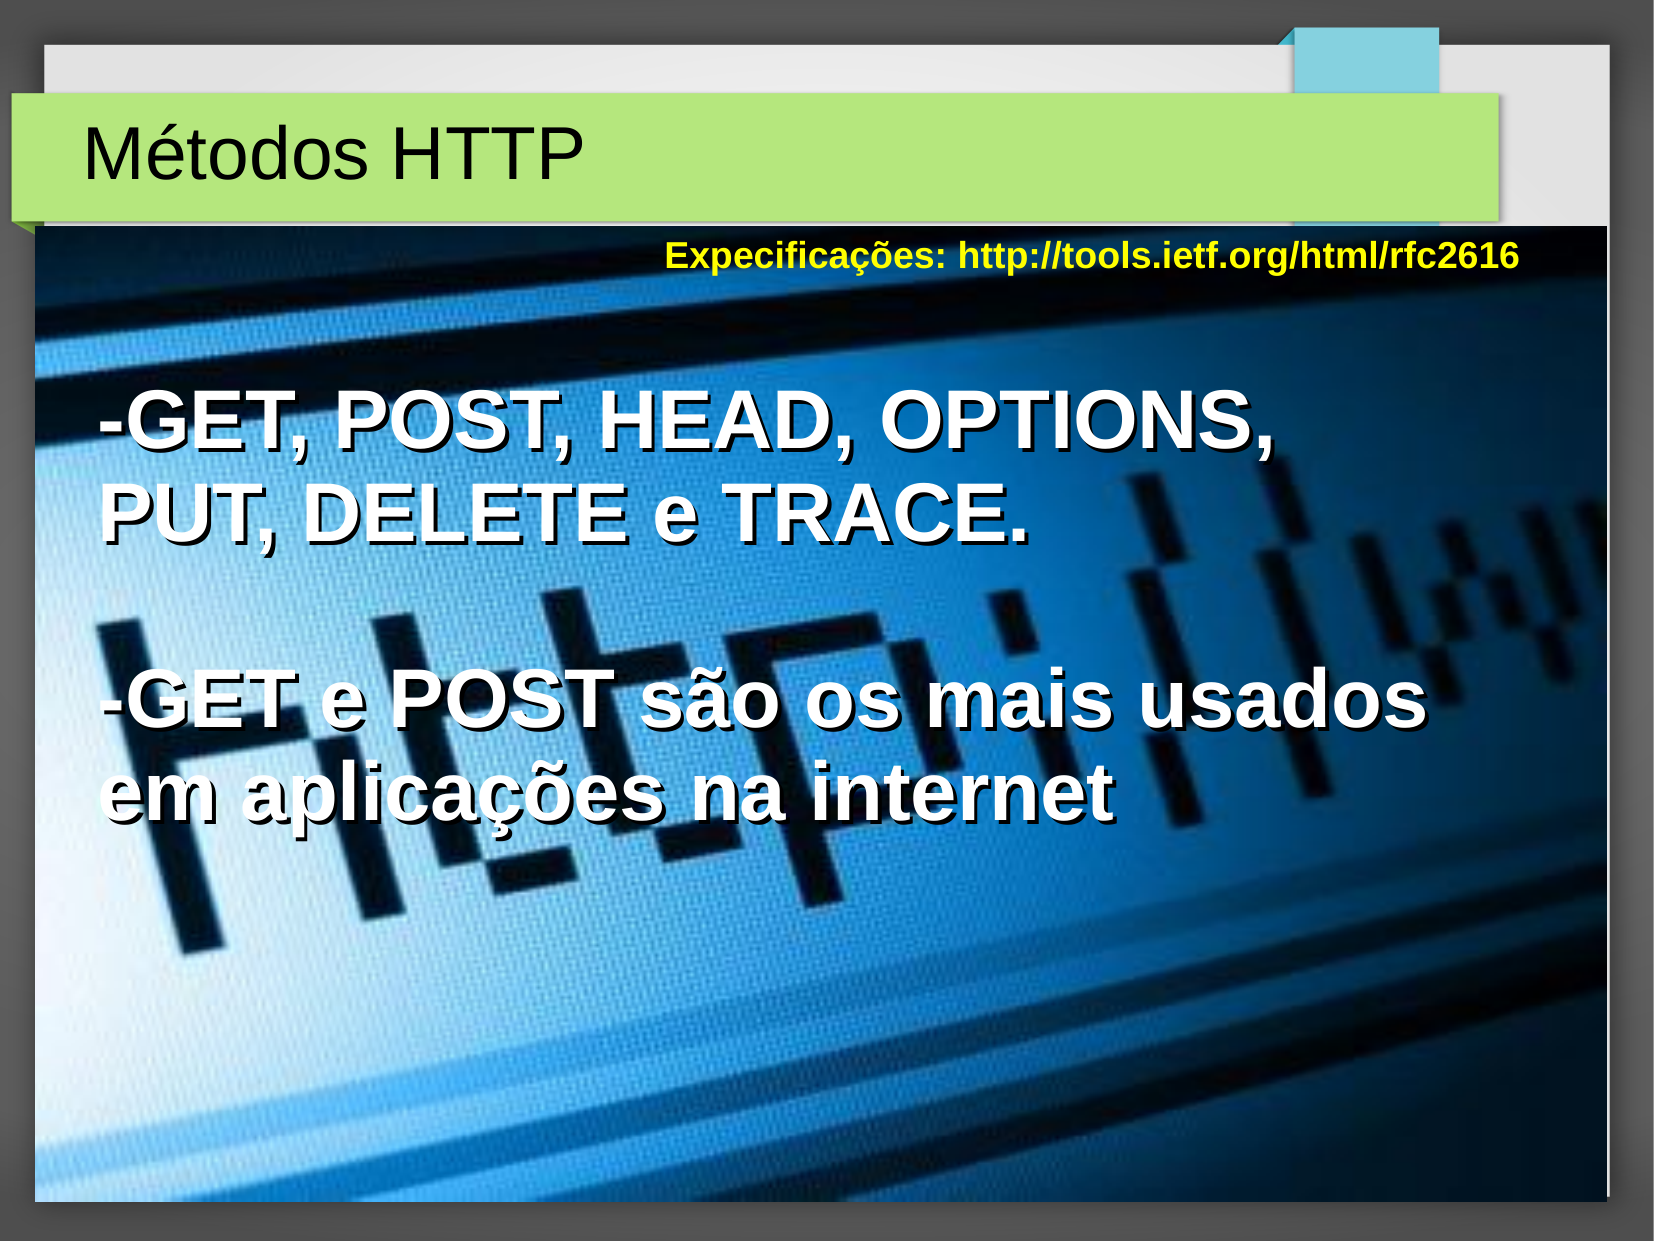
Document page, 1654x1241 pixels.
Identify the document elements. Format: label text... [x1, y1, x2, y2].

text_box -GET, POST, HEAD, OPTIONS, PUT, DELETE e TRACE. -GET e POST são os mais usados em aplicações na internet [82, 366, 1465, 1166]
text_box Expecificações: http://tools.ietf.org/html/rfc2616 [649, 226, 1607, 284]
picture [0, 0, 1654, 1241]
title Métodos HTTP [82, 94, 1264, 213]
